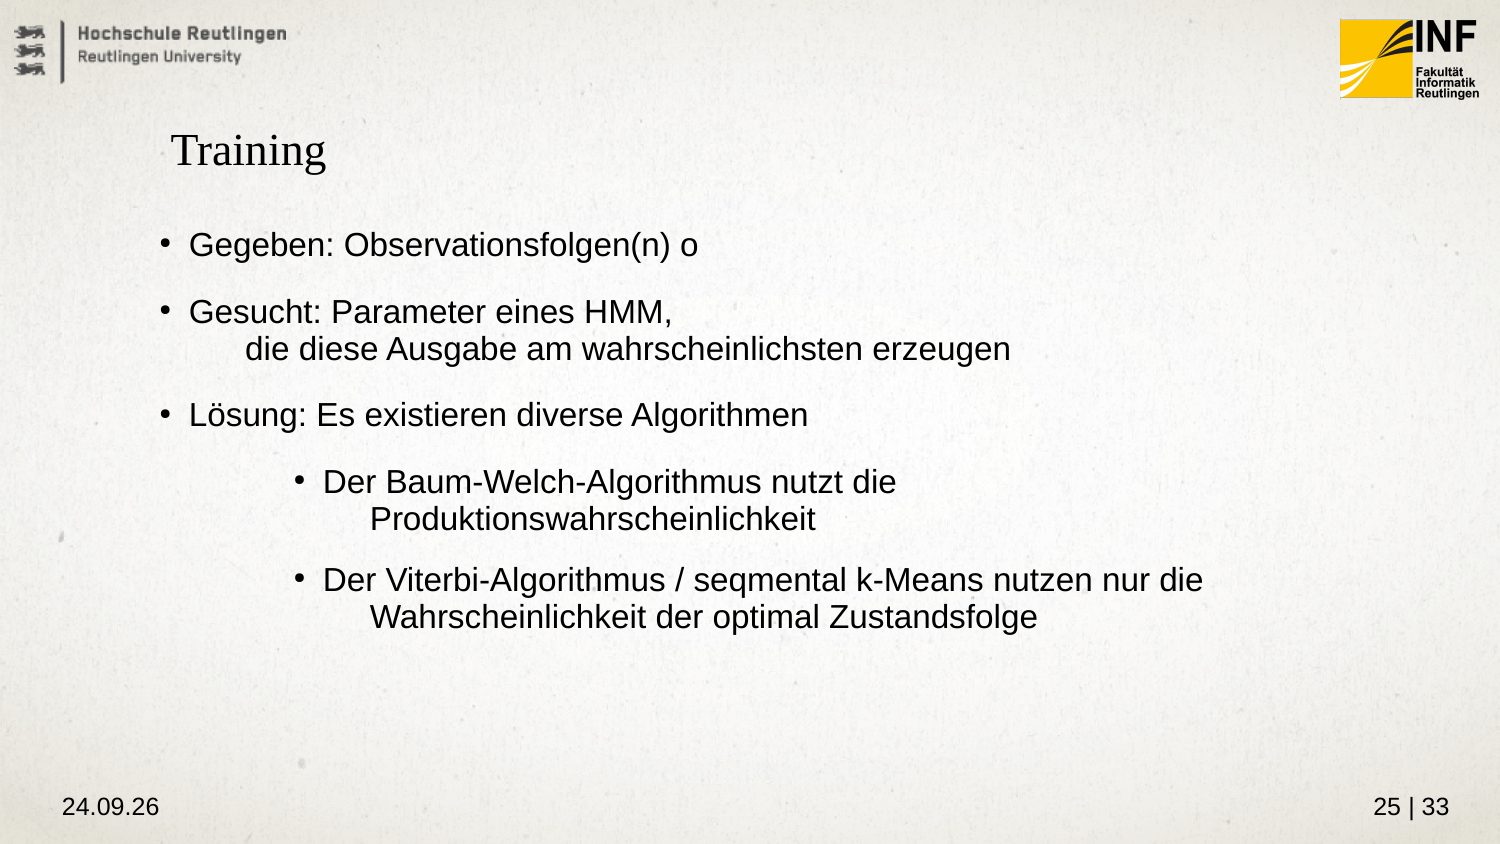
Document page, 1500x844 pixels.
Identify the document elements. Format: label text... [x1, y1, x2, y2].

title Training [159, 106, 1341, 188]
list Gegeben: Observationsfolgen(n) o Gesucht: Parameter eines HMM, die diese Ausgabe am wahrscheinlichsten erzeugen Lösung: Es existieren diverse Algorithmen Der Baum-Welch-Algorithmus nutzt die Produktionswahrscheinlichkeit Der Viterbi-Algorithmus / seqmental k-Means nutzen nur die Wahrscheinlichkeit der optimal Zustandsfolge [159, 225, 1341, 731]
picture [0, 0, 1500, 844]
